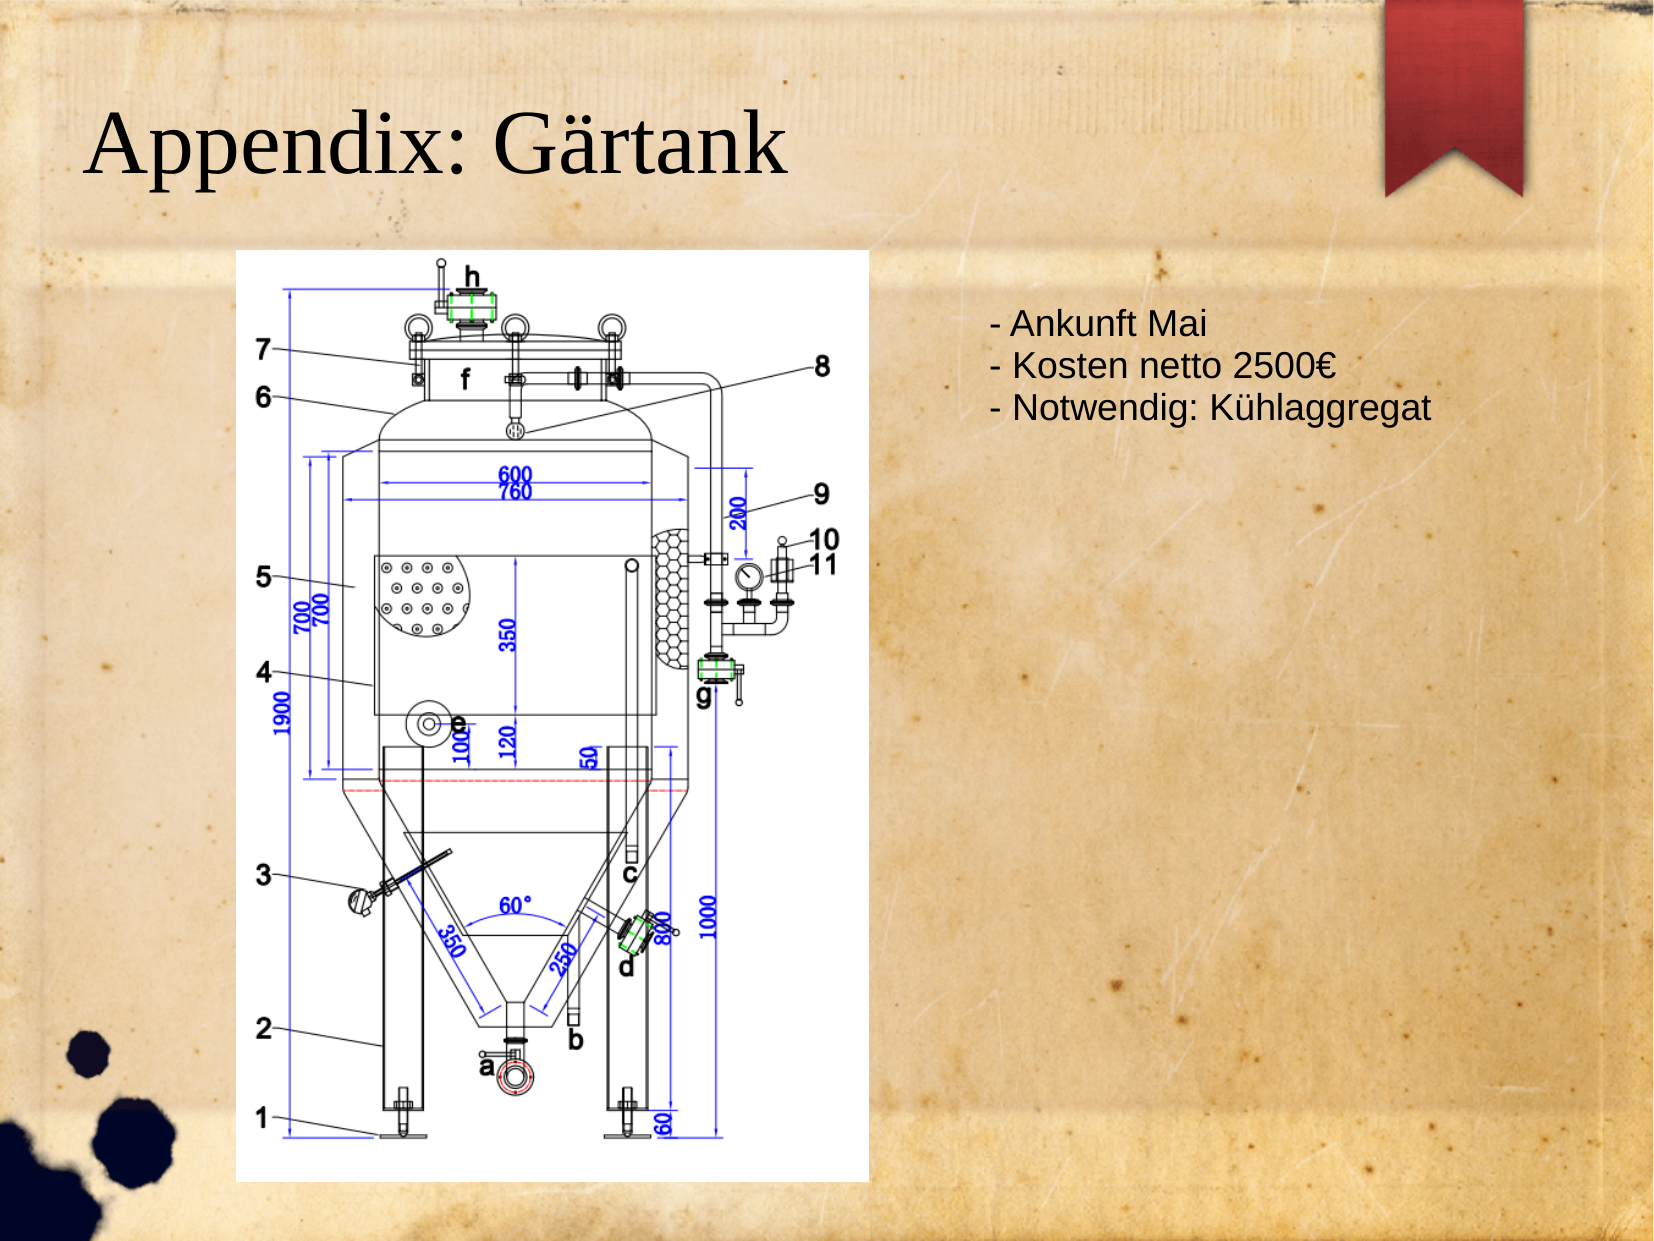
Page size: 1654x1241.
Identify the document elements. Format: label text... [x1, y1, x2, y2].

text_box - Ankunft Mai - Kosten netto 2500€ - Notwendig: Kühlaggregat [974, 295, 1477, 798]
title Appendix: Gärtank [82, 49, 1347, 237]
picture [0, 0, 1654, 1241]
